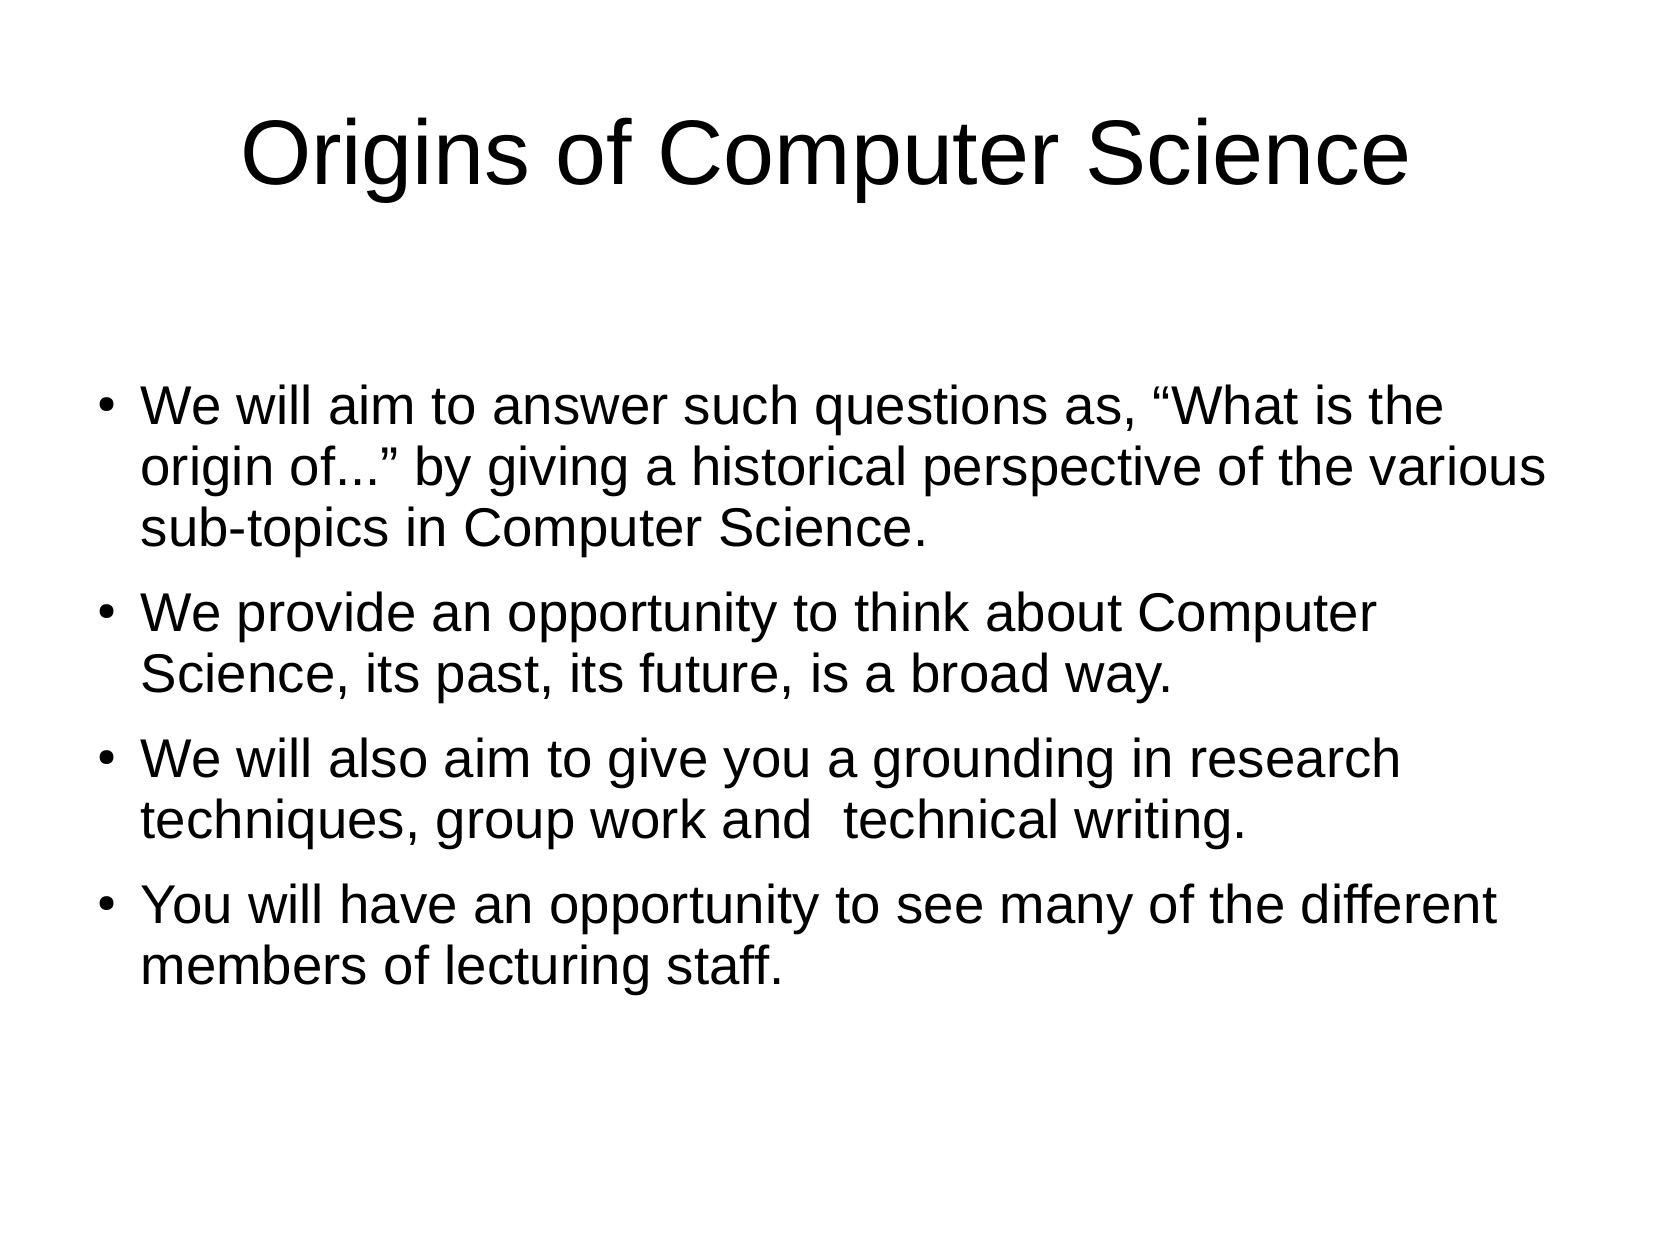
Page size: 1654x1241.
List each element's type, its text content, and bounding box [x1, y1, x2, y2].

title Origins of Computer Science [82, 49, 1571, 257]
list We will aim to answer such questions as, “What is the origin of...” by giving a historical perspective of the various sub-topics in Computer Science. We provide an opportunity to think about Computer Science, its past, its future, is a broad way. We will also aim to give you a grounding in research techniques, group work and technical writing. You will have an opportunity to see many of the different members of lecturing staff. [82, 290, 1571, 1010]
